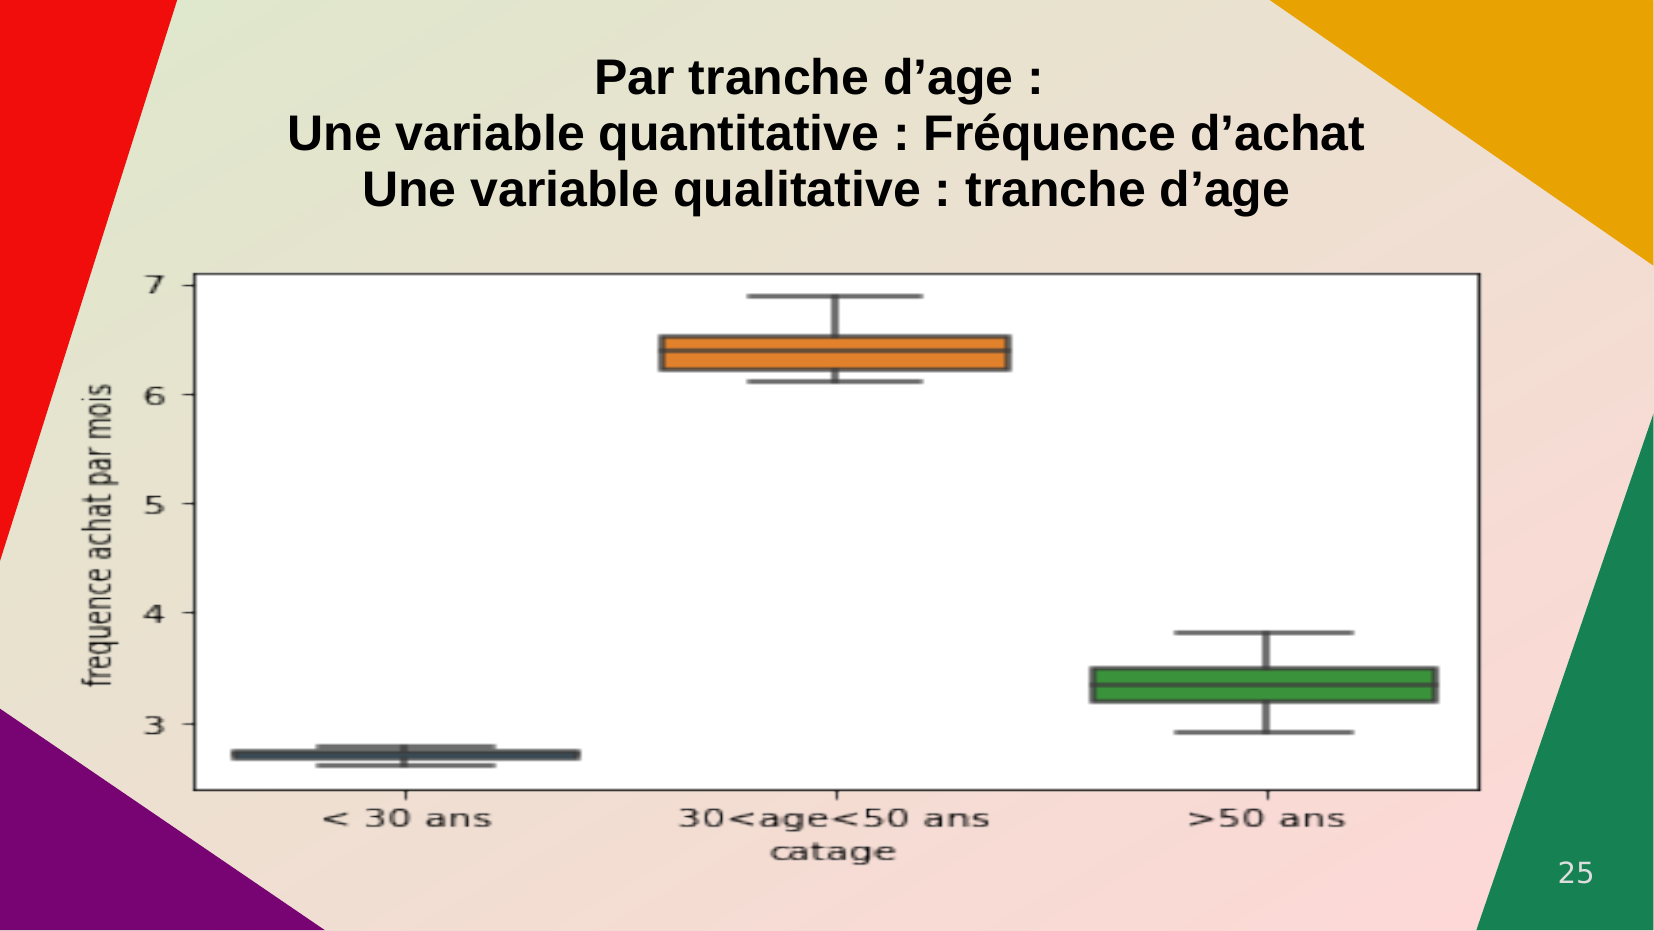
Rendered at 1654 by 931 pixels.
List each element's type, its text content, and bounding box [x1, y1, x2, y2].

picture [59, 259, 1506, 880]
title Par tranche d’age : Une variable quantitative : Fréquence d’achat Une variable qualitative : tranche d’age [118, 49, 1536, 217]
